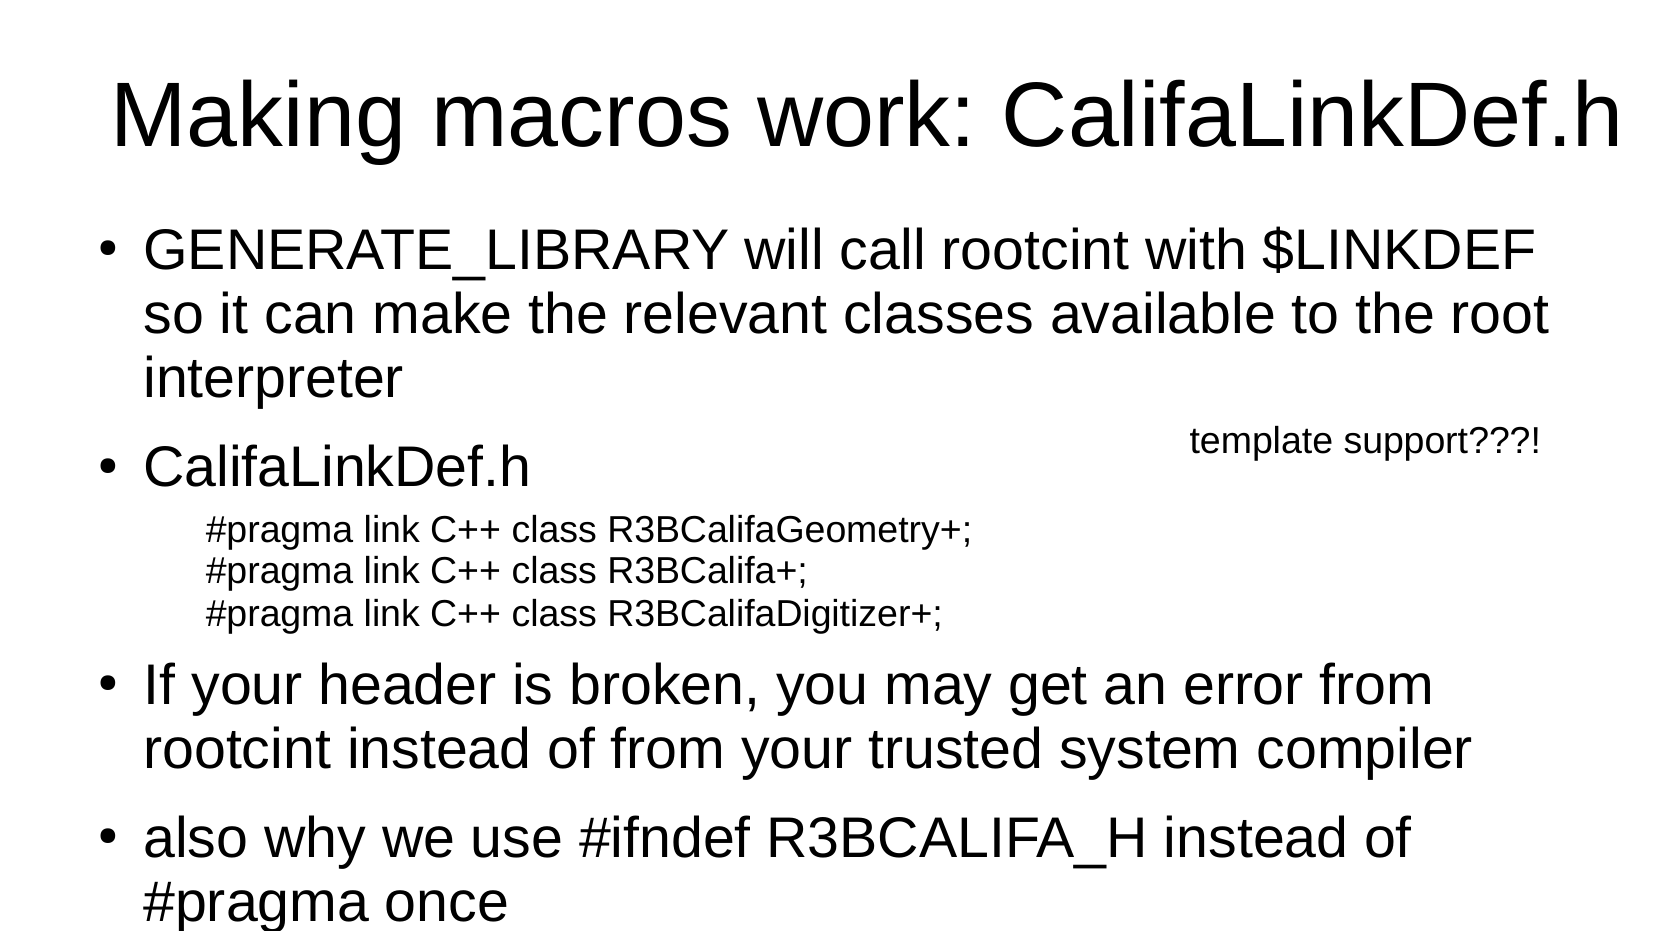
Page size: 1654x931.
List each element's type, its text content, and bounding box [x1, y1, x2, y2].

list GENERATE_LIBRARY will call rootcint with $LINKDEF so it can make the relevant classes available to the root interpreter CalifaLinkDef.h If your header is broken, you may get an error from rootcint instead of from your trusted system compiler also why we use #ifndef R3BCALIFA_H instead of #pragma once [82, 217, 1571, 931]
text_box template support???! [1174, 412, 1556, 470]
title Making macros work: CalifaLinkDef.h [82, 12, 1654, 218]
text_box #pragma link C++ class R3BCalifaGeometry+; #pragma link C++ class R3BCalifa+; #pragma link C++ class R3BCalifaDigitizer+; [191, 500, 1152, 726]
